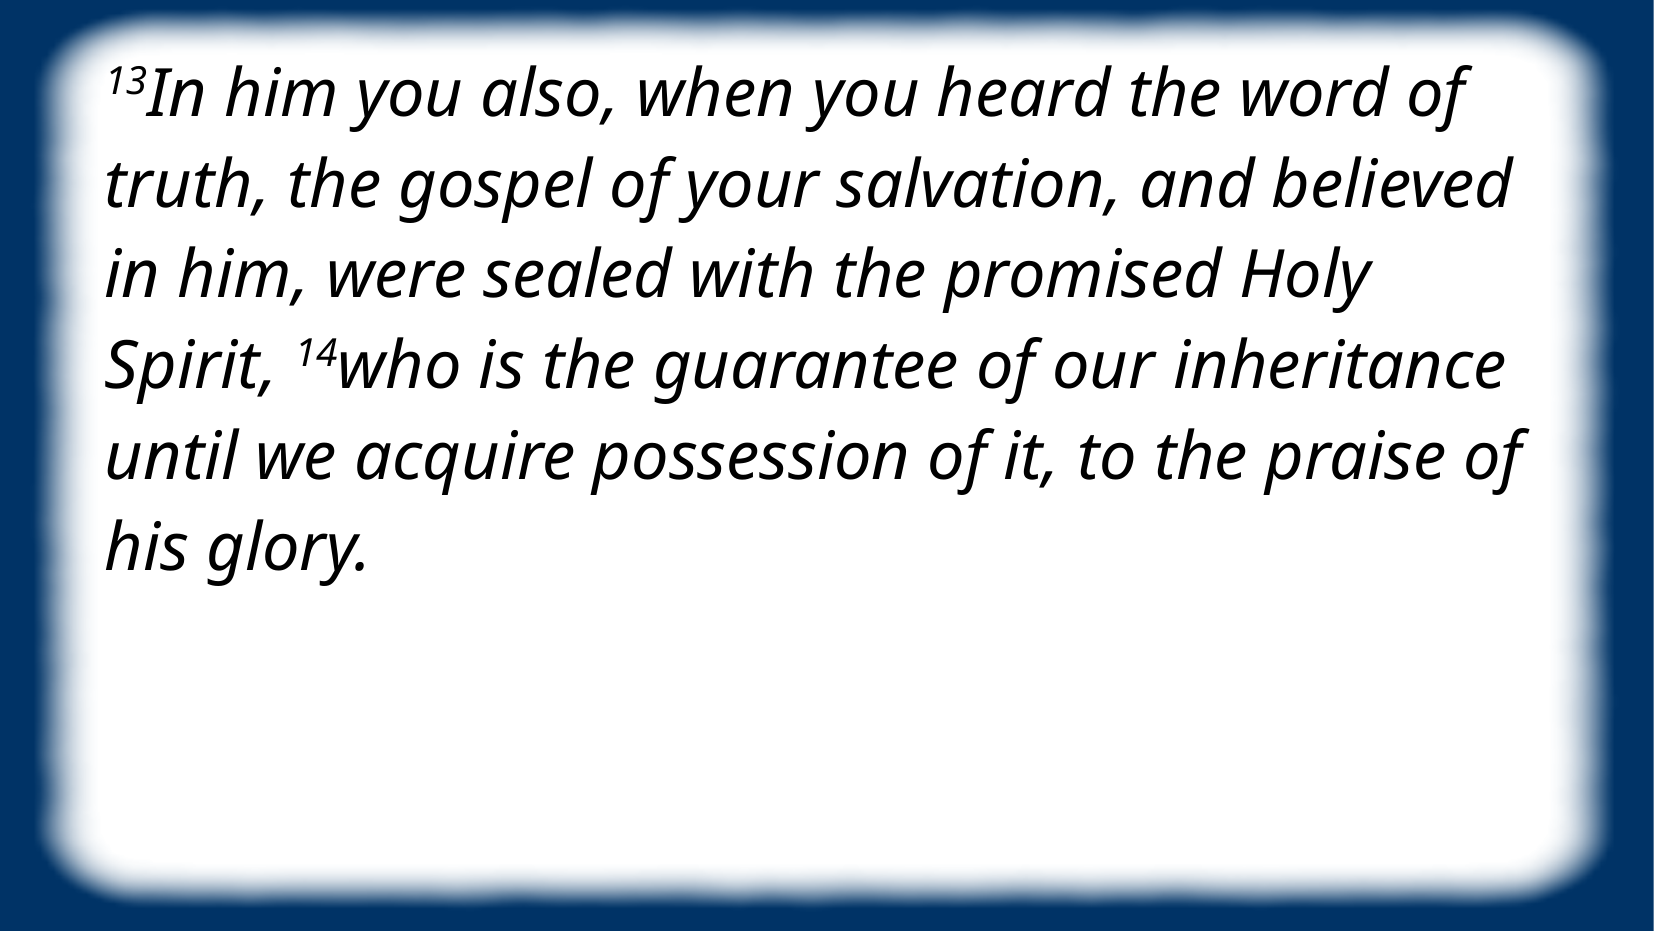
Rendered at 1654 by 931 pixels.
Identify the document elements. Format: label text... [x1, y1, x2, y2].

picture [0, 0, 1654, 931]
text_box 13In him you also, when you heard the word of truth, the gospel of your salvation, and believed in him, were sealed with the promised Holy Spirit, 14who is the guarantee of our inheritance until we acquire possession of it, to the praise of his glory. [90, 37, 1561, 586]
